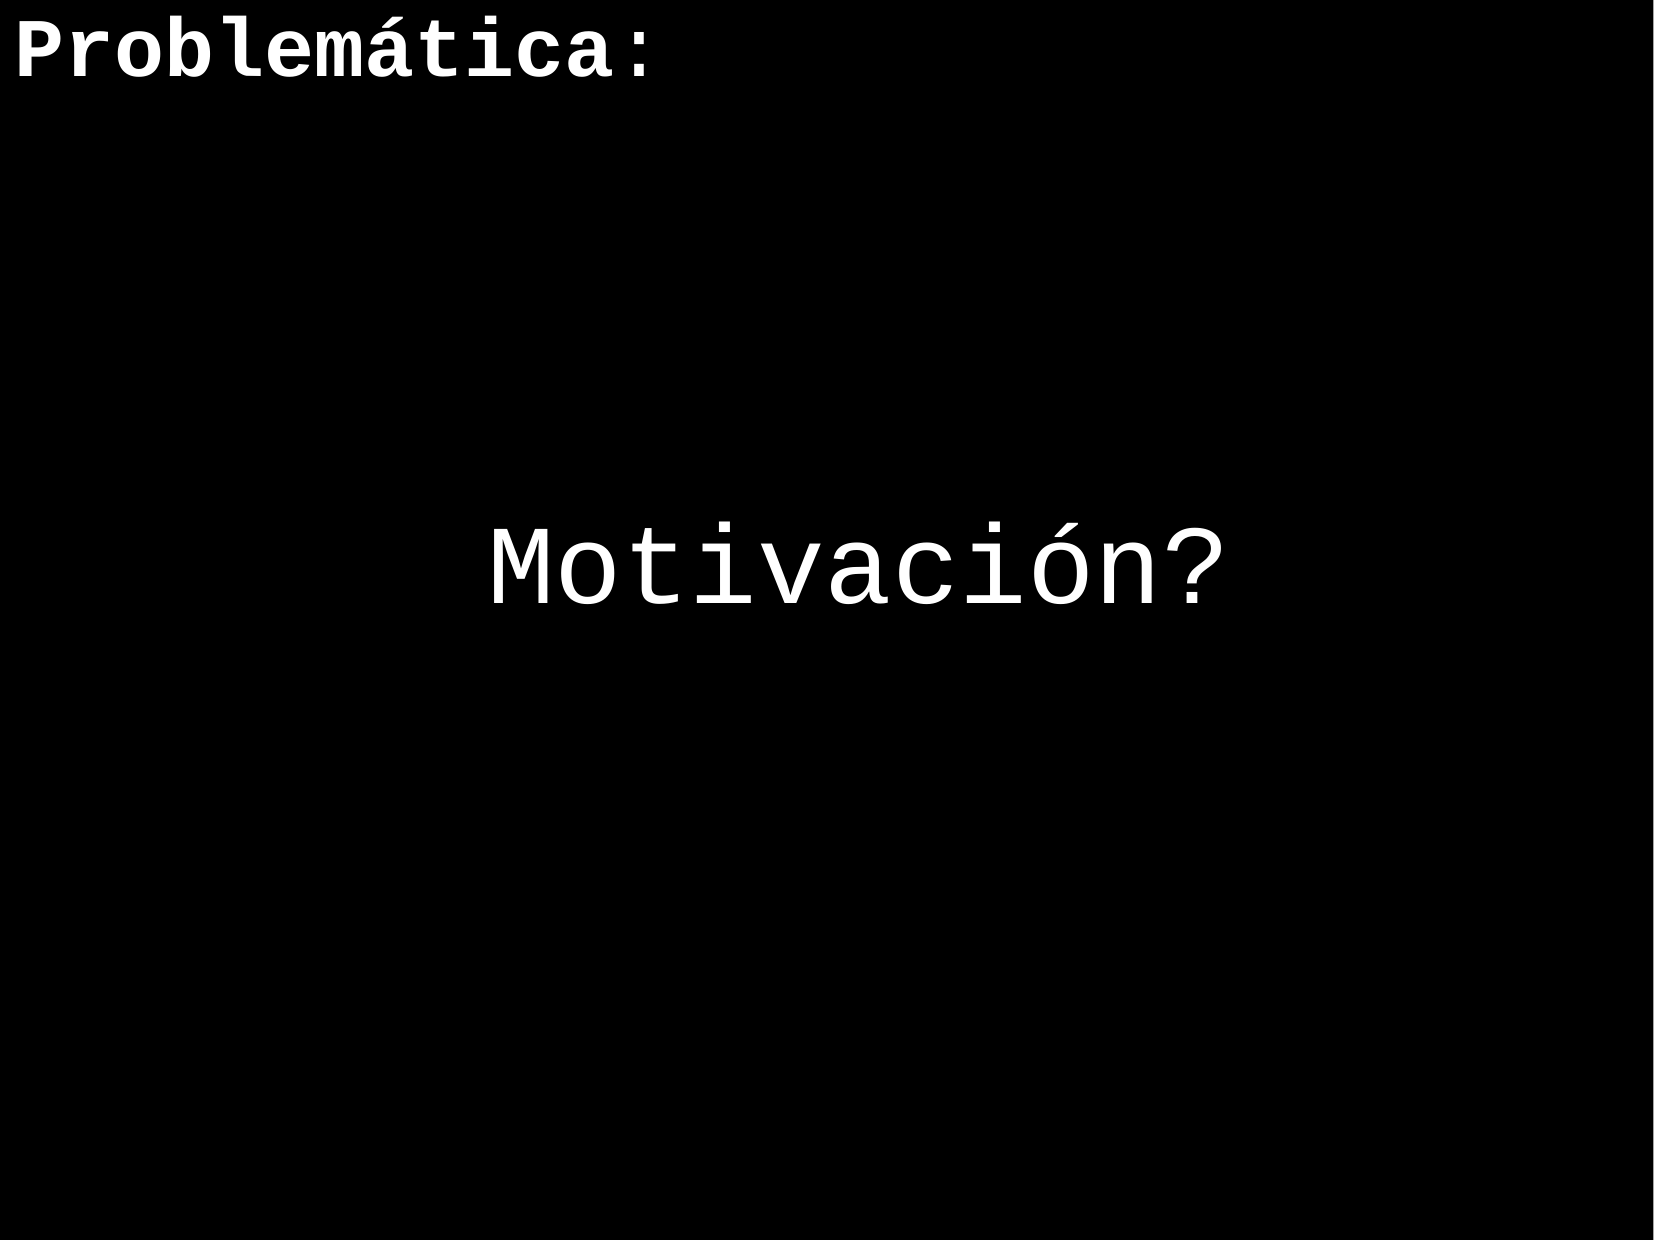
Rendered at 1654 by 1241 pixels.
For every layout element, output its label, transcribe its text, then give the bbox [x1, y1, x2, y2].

text_box Problemática: [0, 0, 680, 110]
text_box Motivación? [472, 501, 1245, 645]
